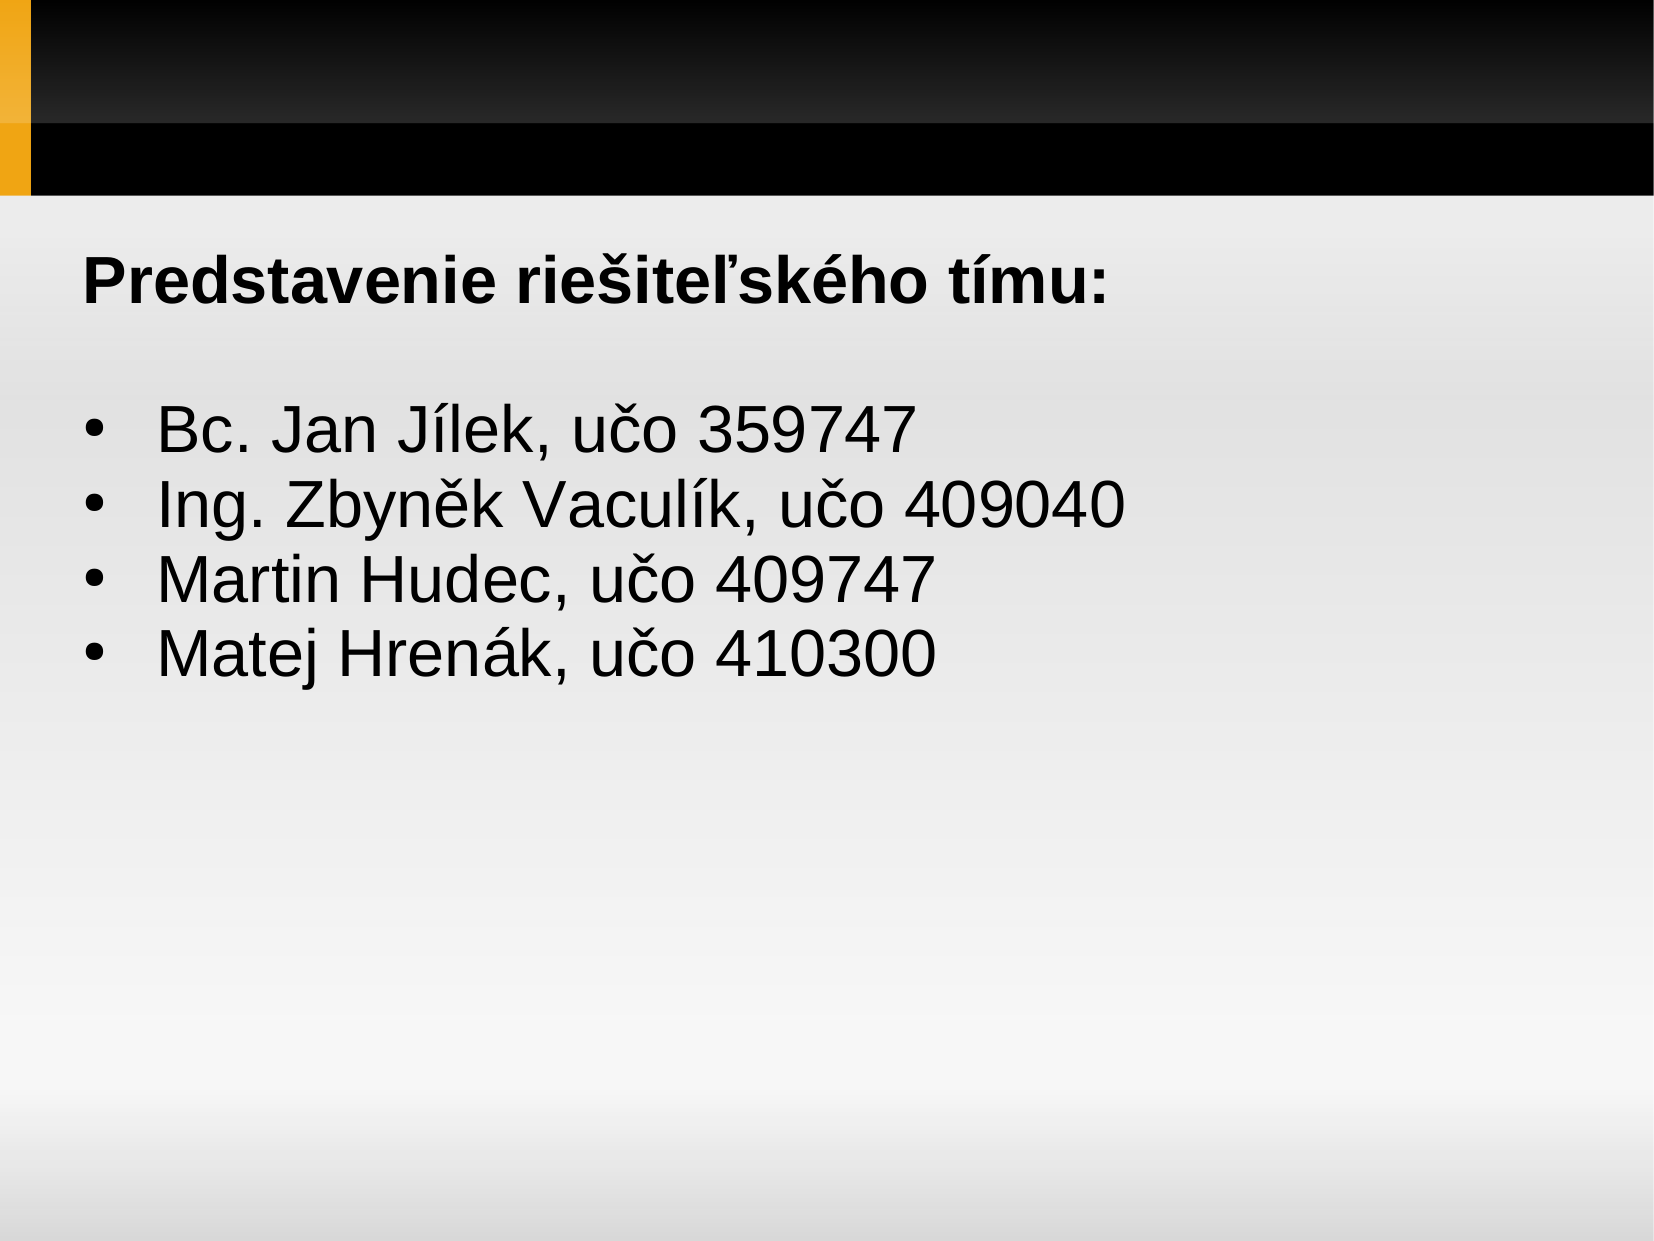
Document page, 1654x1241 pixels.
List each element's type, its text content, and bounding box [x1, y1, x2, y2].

picture [0, 0, 1654, 1241]
subtitle Predstavenie riešiteľského tímu: Bc. Jan Jílek, učo 359747 Ing. Zbyněk Vaculík, učo 409040 Martin Hudec, učo 409747 Matej Hrenák, učo 410300 [82, 56, 1571, 1102]
